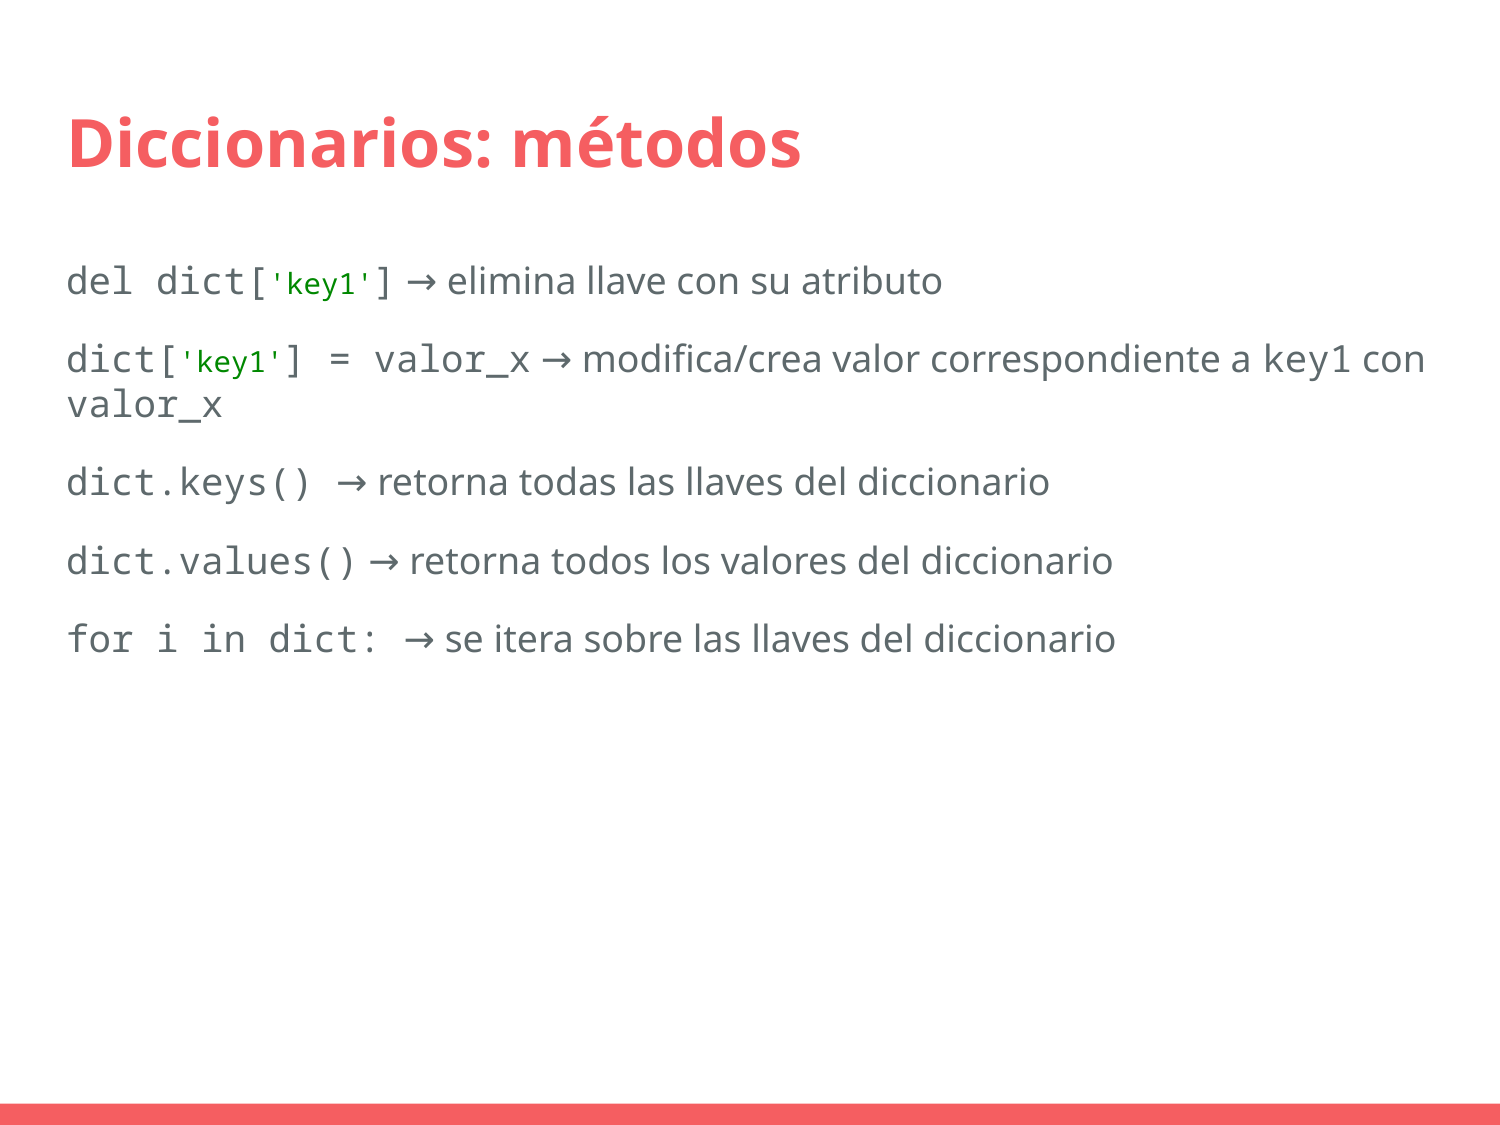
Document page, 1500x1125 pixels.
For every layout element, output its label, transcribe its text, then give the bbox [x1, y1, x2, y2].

list del dict['key1'] → elimina llave con su atributo dict['key1'] = valor_x → modifica/crea valor correspondiente a key1 con valor_x dict.keys() → retorna todas las llaves del diccionario dict.values() → retorna todos los valores del diccionario for i in dict: → se itera sobre las llaves del diccionario [51, 241, 1449, 989]
title Diccionarios: métodos [51, 85, 1449, 223]
